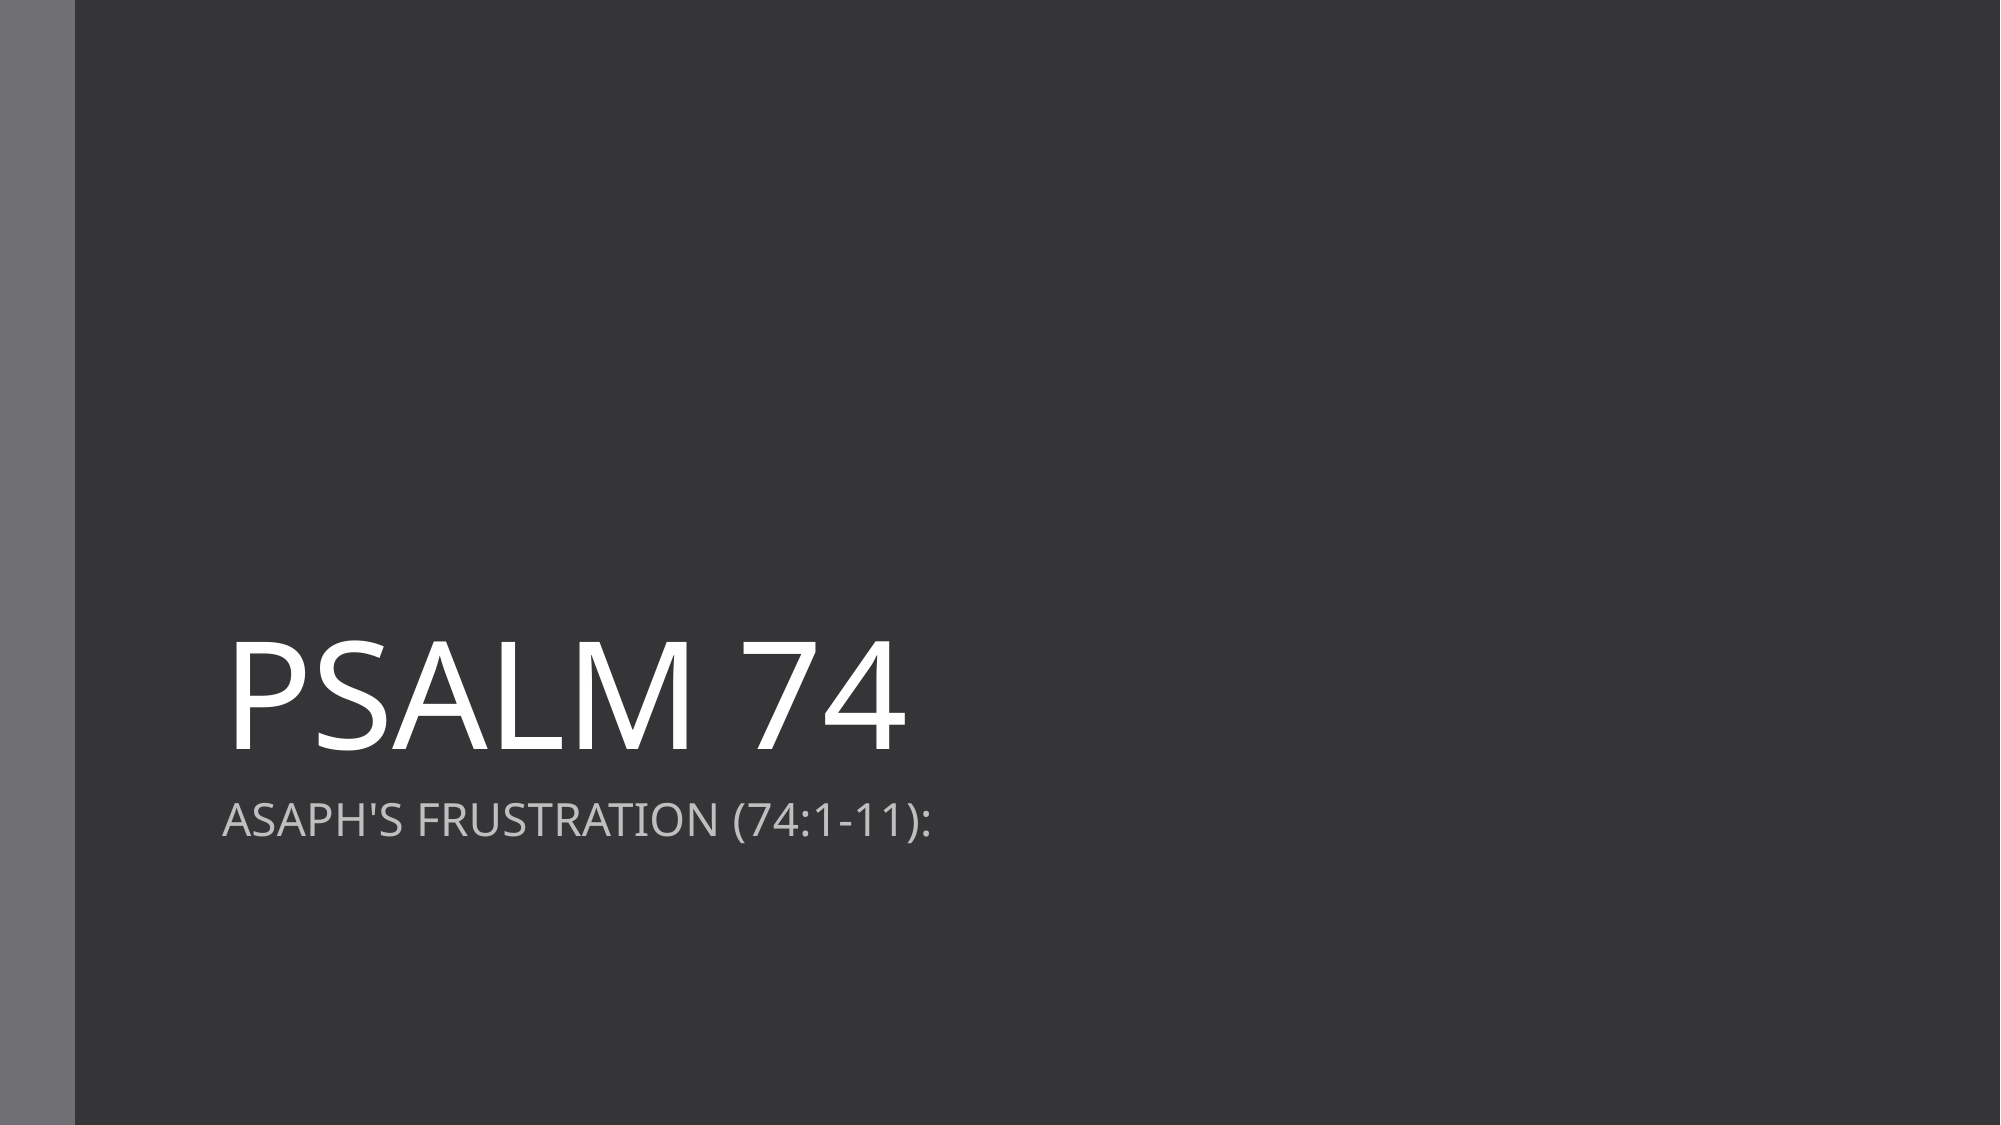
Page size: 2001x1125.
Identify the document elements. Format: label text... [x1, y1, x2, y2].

subtitle ASAPH'S FRUSTRATION (74:1-11): [206, 787, 1752, 1066]
title PSALM 74 [206, 124, 1752, 787]
